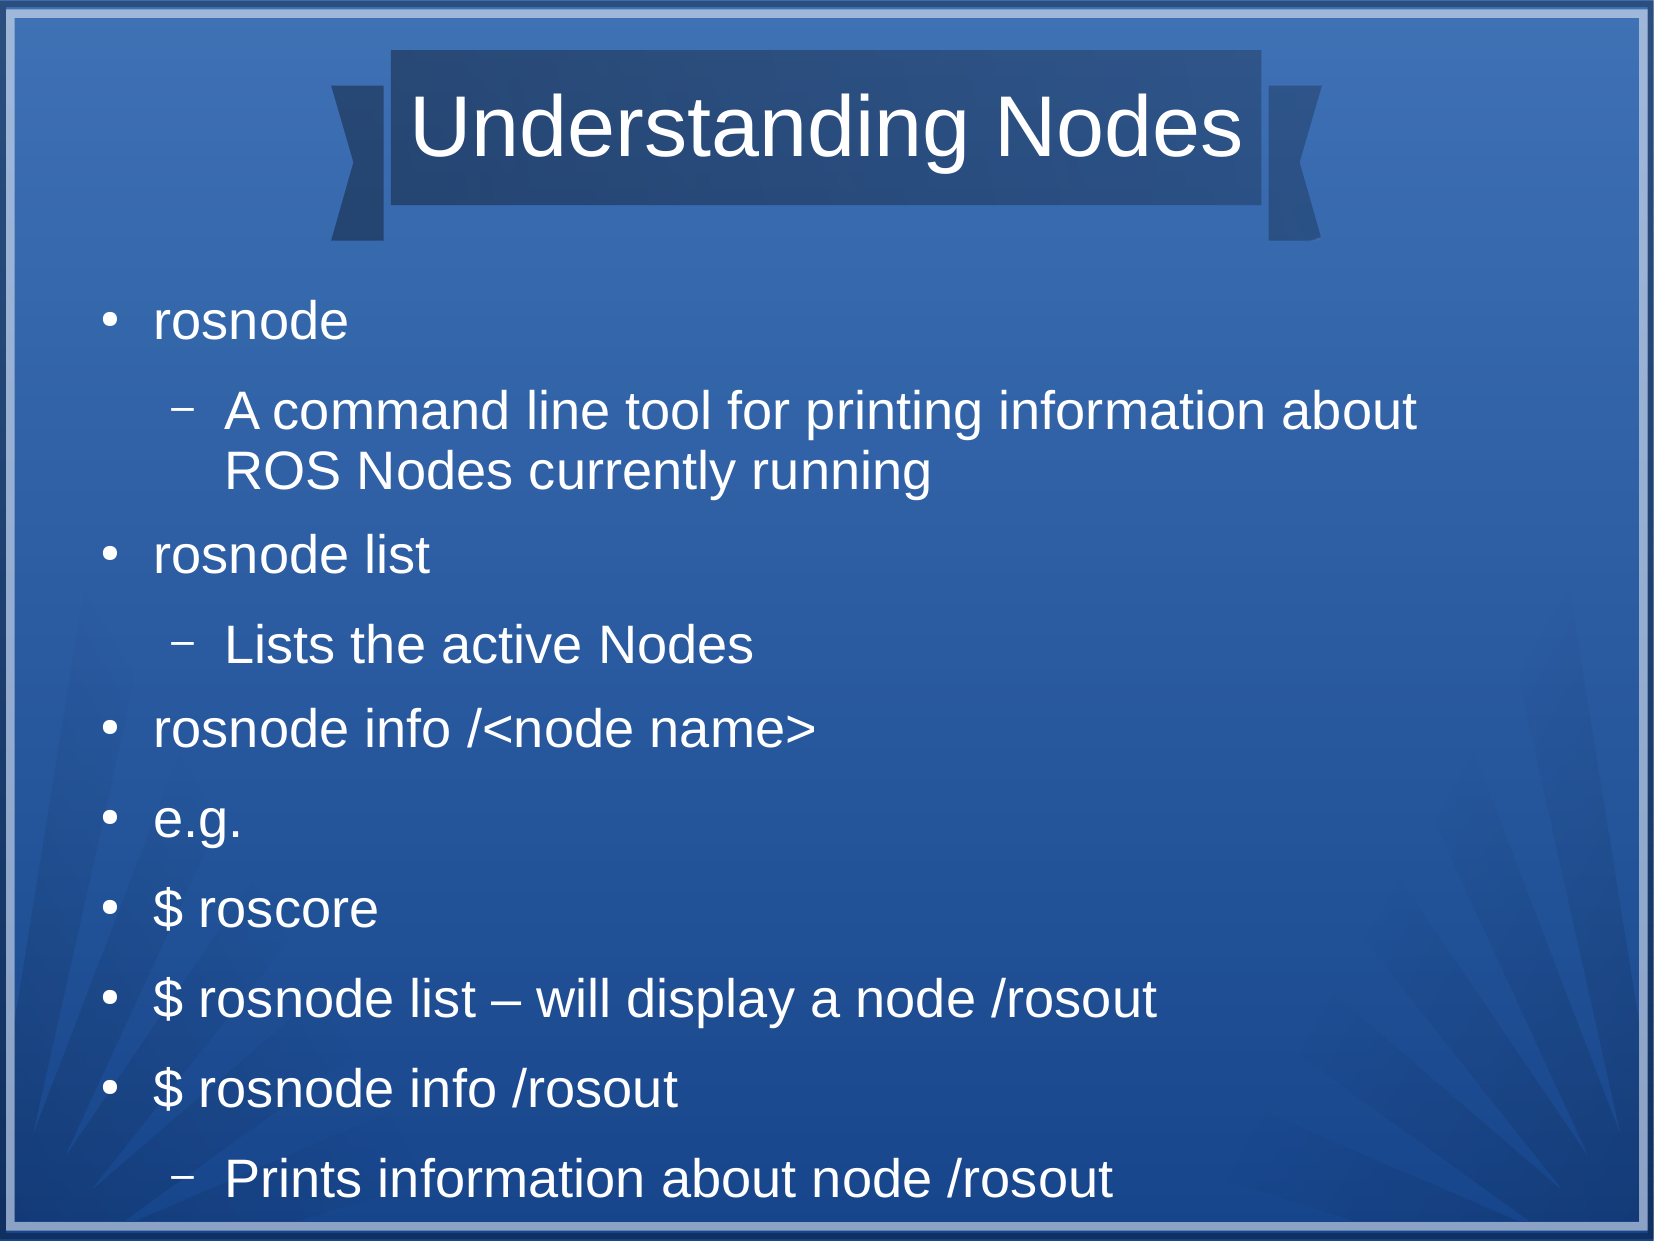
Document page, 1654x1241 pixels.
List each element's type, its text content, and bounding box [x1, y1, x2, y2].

list rosnode A command line tool for printing information about ROS Nodes currently running rosnode list Lists the active Nodes rosnode info /<node name> e.g. $ roscore $ rosnode list – will display a node /rosout $ rosnode info /rosout Prints information about node /rosout [82, 290, 1538, 1241]
title Understanding Nodes [389, 49, 1264, 205]
